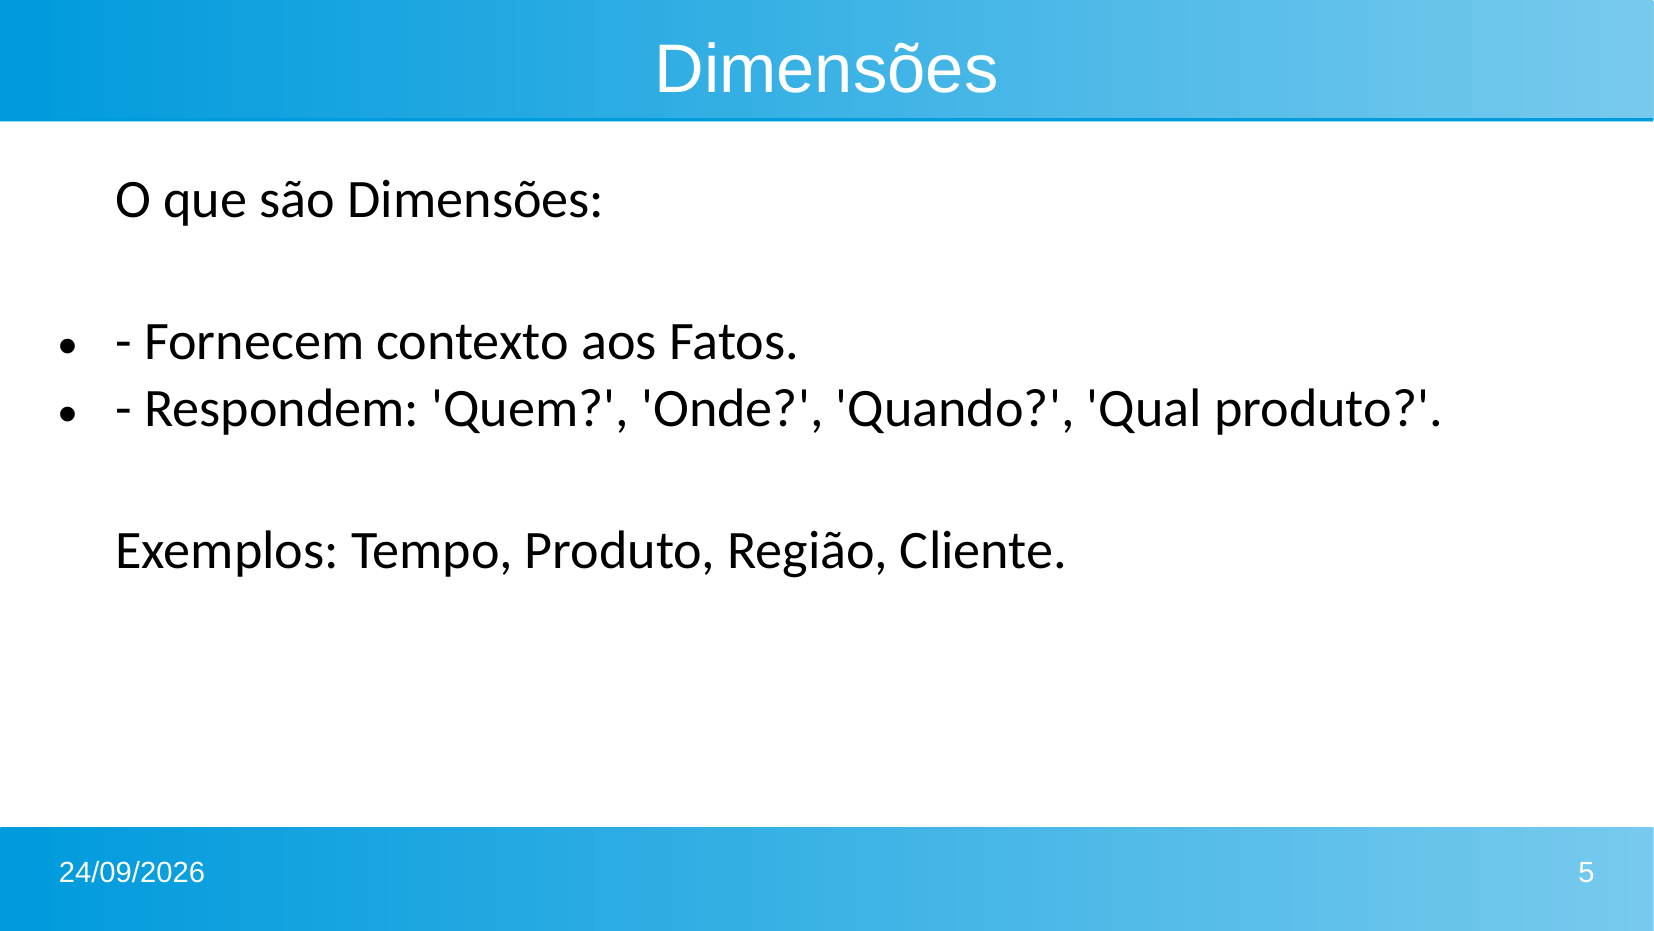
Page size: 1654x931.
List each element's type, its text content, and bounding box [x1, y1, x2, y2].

title Dimensões [59, 29, 1595, 108]
list O que são Dimensões: - Fornecem contexto aos Fatos. - Respondem: 'Quem?', 'Onde?', 'Quando?', 'Qual produto?'. Exemplos: Tempo, Produto, Região, Cliente. [59, 177, 1595, 768]
